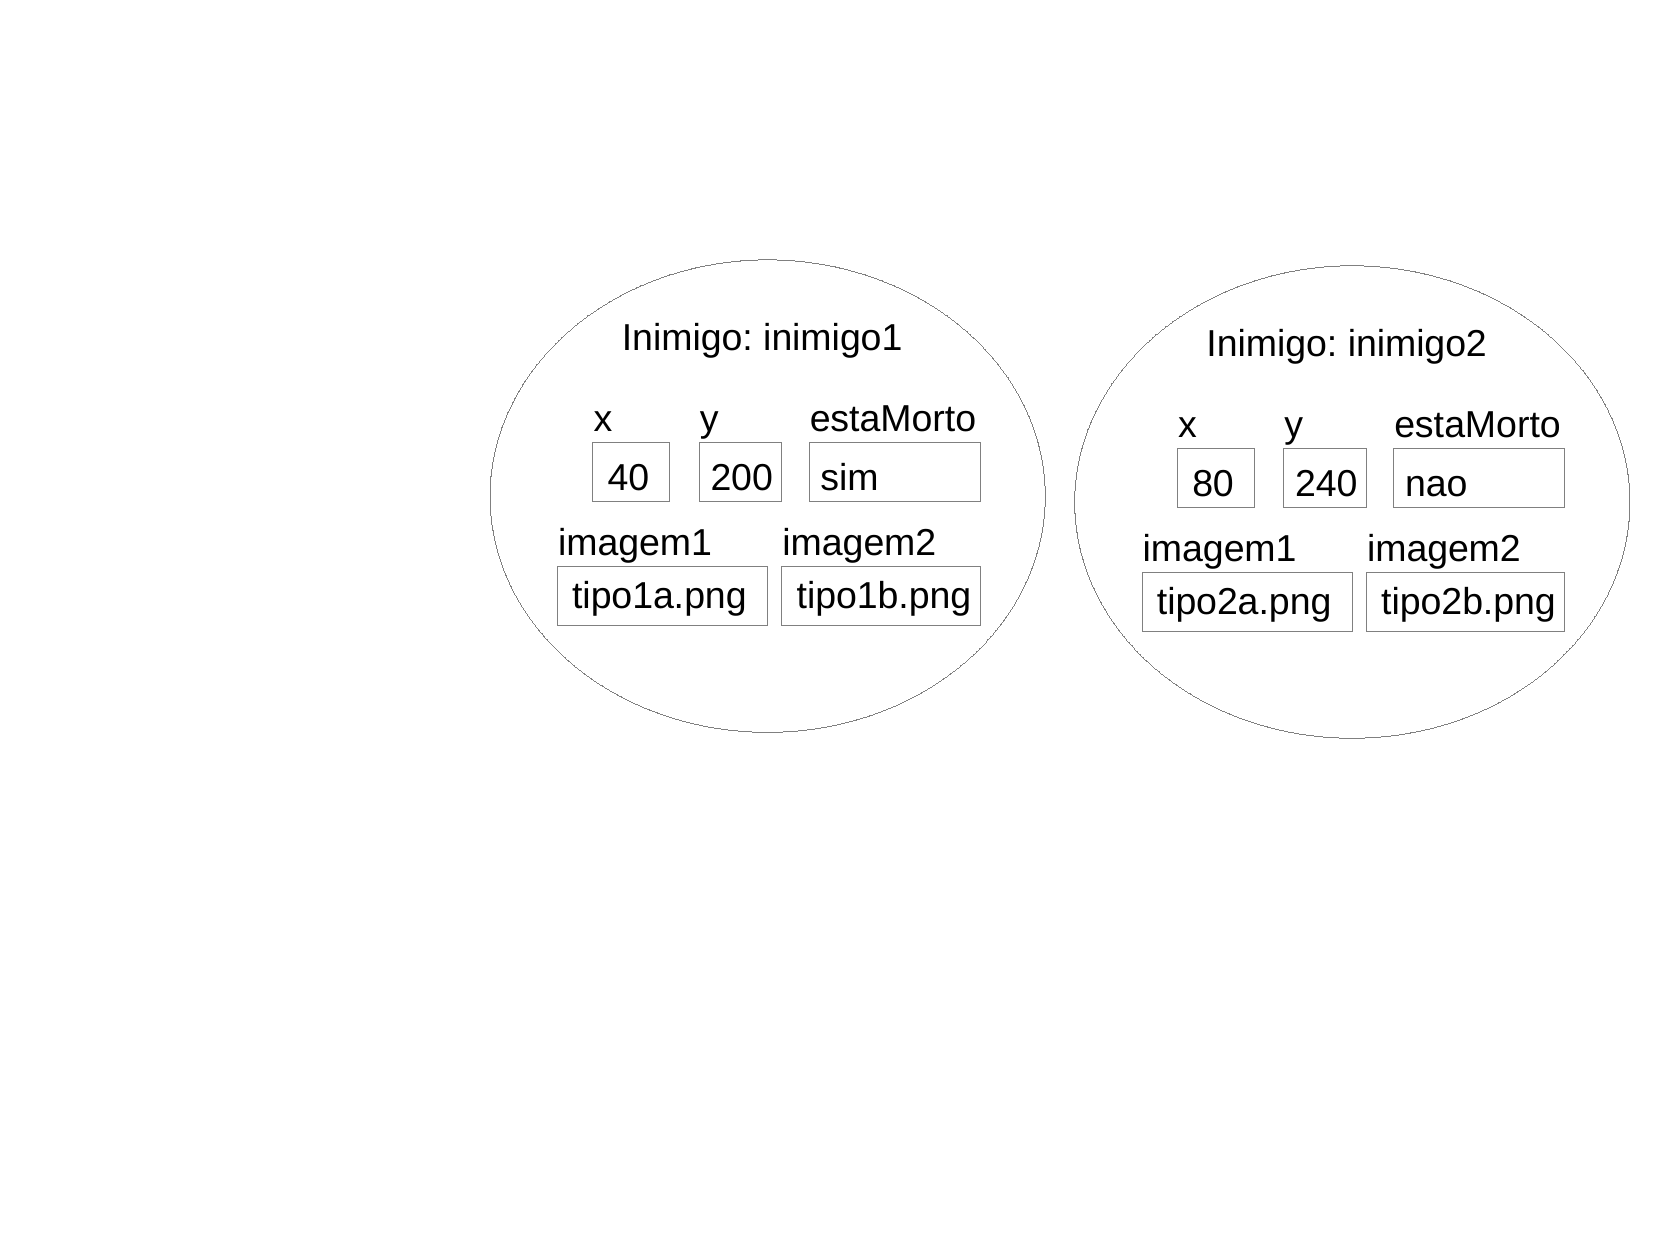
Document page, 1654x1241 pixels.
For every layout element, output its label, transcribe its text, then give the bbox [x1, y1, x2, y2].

text_box imagem2 [767, 513, 952, 585]
text_box Inimigo: inimigo2 [1191, 315, 1502, 373]
text_box estaMorto [794, 389, 992, 461]
text_box 80 [1177, 454, 1249, 519]
text_box x [1163, 395, 1212, 467]
text_box imagem1 [1127, 519, 1312, 591]
text_box nao [1390, 454, 1483, 519]
text_box imagem2 [1352, 519, 1536, 591]
text_box 240 [1280, 454, 1373, 526]
text_box 200 [695, 448, 788, 520]
text_box tipo2b.png [1366, 572, 1571, 638]
text_box sim [805, 448, 894, 513]
text_box imagem1 [543, 513, 727, 585]
text_box tipo1b.png [781, 566, 986, 632]
text_box tipo1a.png [557, 566, 762, 632]
text_box tipo2a.png [1142, 572, 1347, 638]
text_box Inimigo: inimigo1 [607, 309, 918, 367]
text_box y [685, 389, 733, 461]
text_box 40 [592, 448, 665, 513]
text_box y [1269, 395, 1318, 467]
text_box estaMorto [1379, 395, 1576, 467]
text_box x [578, 389, 627, 461]
